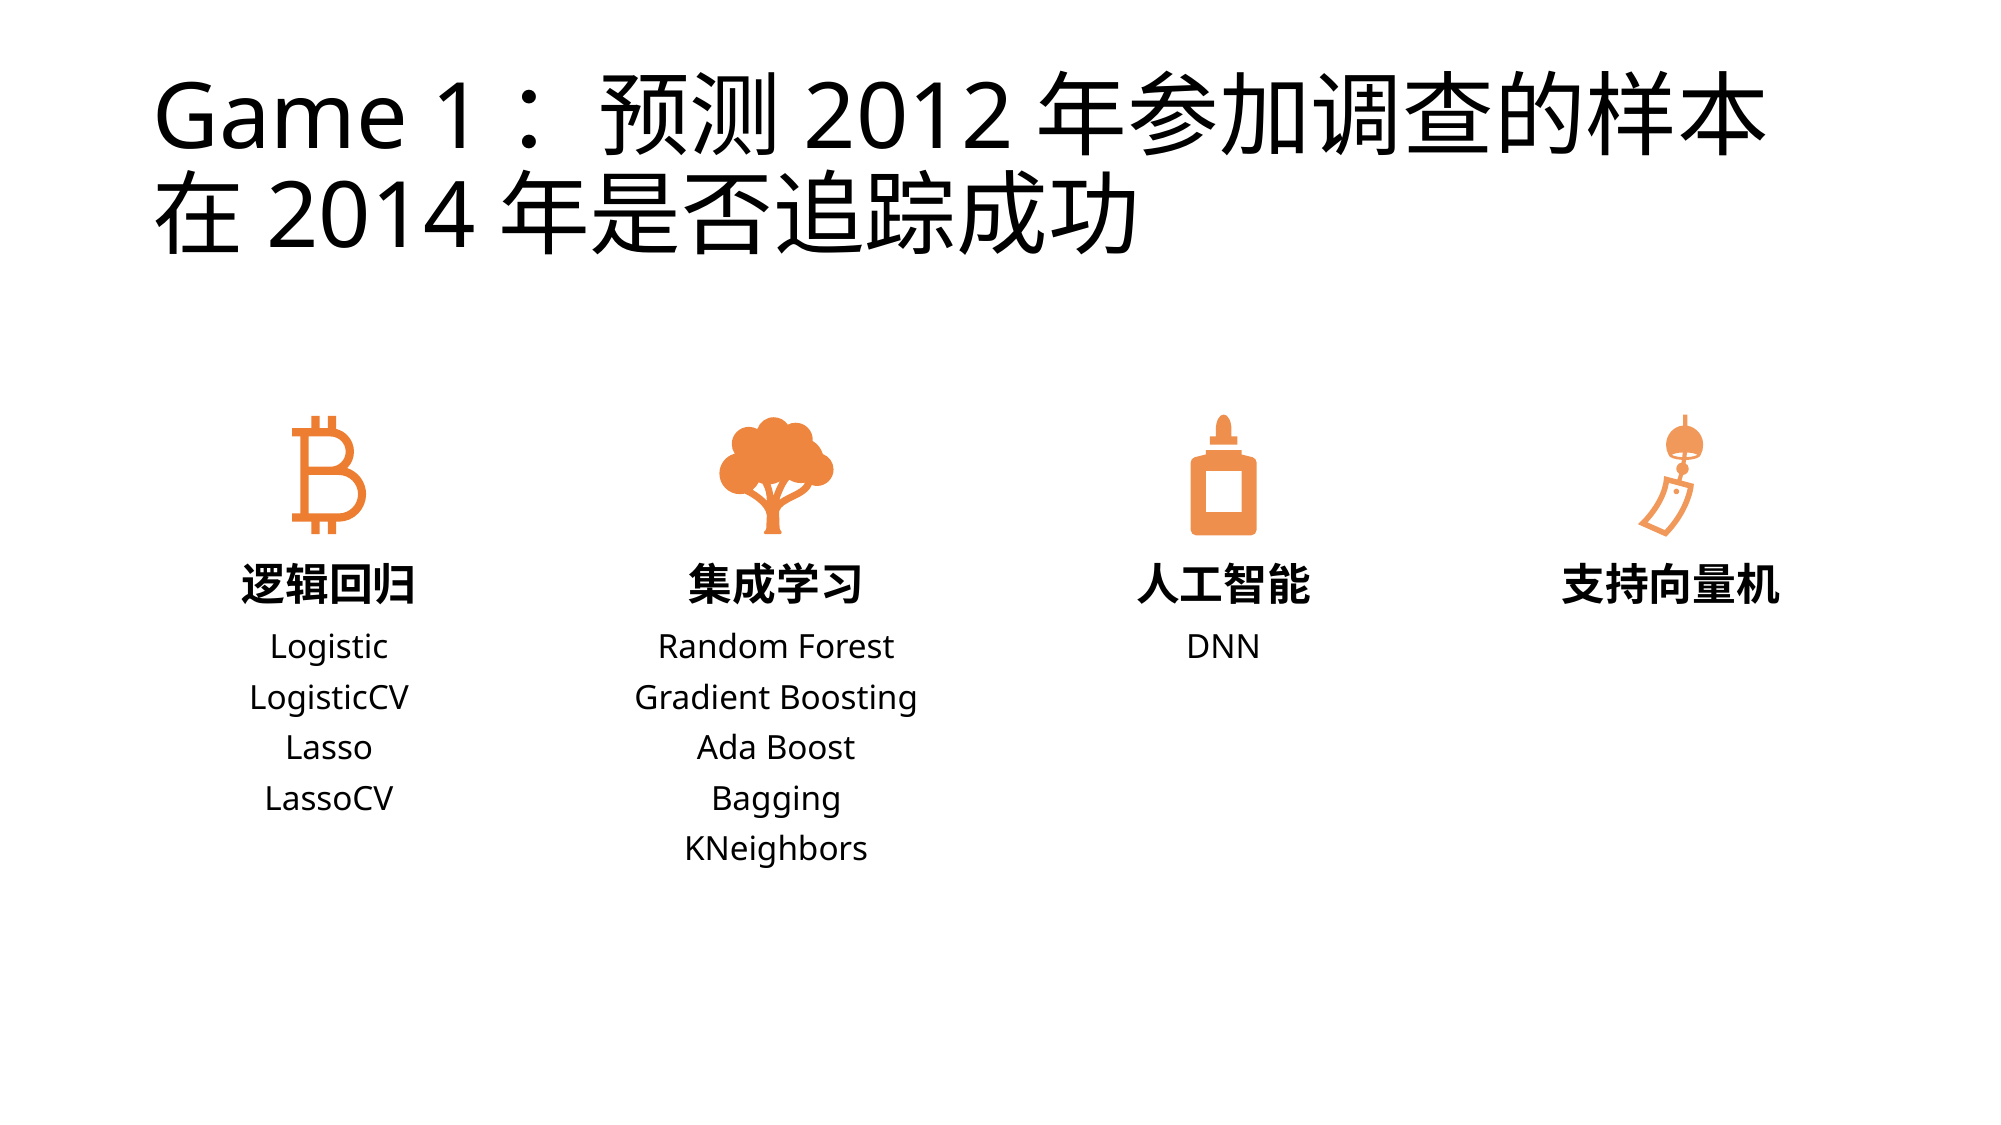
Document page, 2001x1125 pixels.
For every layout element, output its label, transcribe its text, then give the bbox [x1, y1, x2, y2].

text_box [710, 408, 843, 542]
text_box Logistic LogisticCV Lasso LassoCV [138, 629, 520, 905]
text_box [263, 408, 396, 542]
text_box 人工智能 [1033, 562, 1414, 620]
text_box 支持向量机 [1480, 562, 1862, 620]
title Game 1：预测2012年参加调查的样本在2014年是否追踪成功 [137, 59, 1863, 278]
text_box DNN [1033, 629, 1414, 905]
text_box 集成学习 [586, 562, 967, 620]
text_box Random Forest Gradient Boosting Ada Boost Bagging KNeighbors [586, 629, 967, 905]
text_box [1157, 408, 1290, 542]
text_box [1604, 408, 1738, 542]
text_box 逻辑回归 [138, 562, 520, 620]
